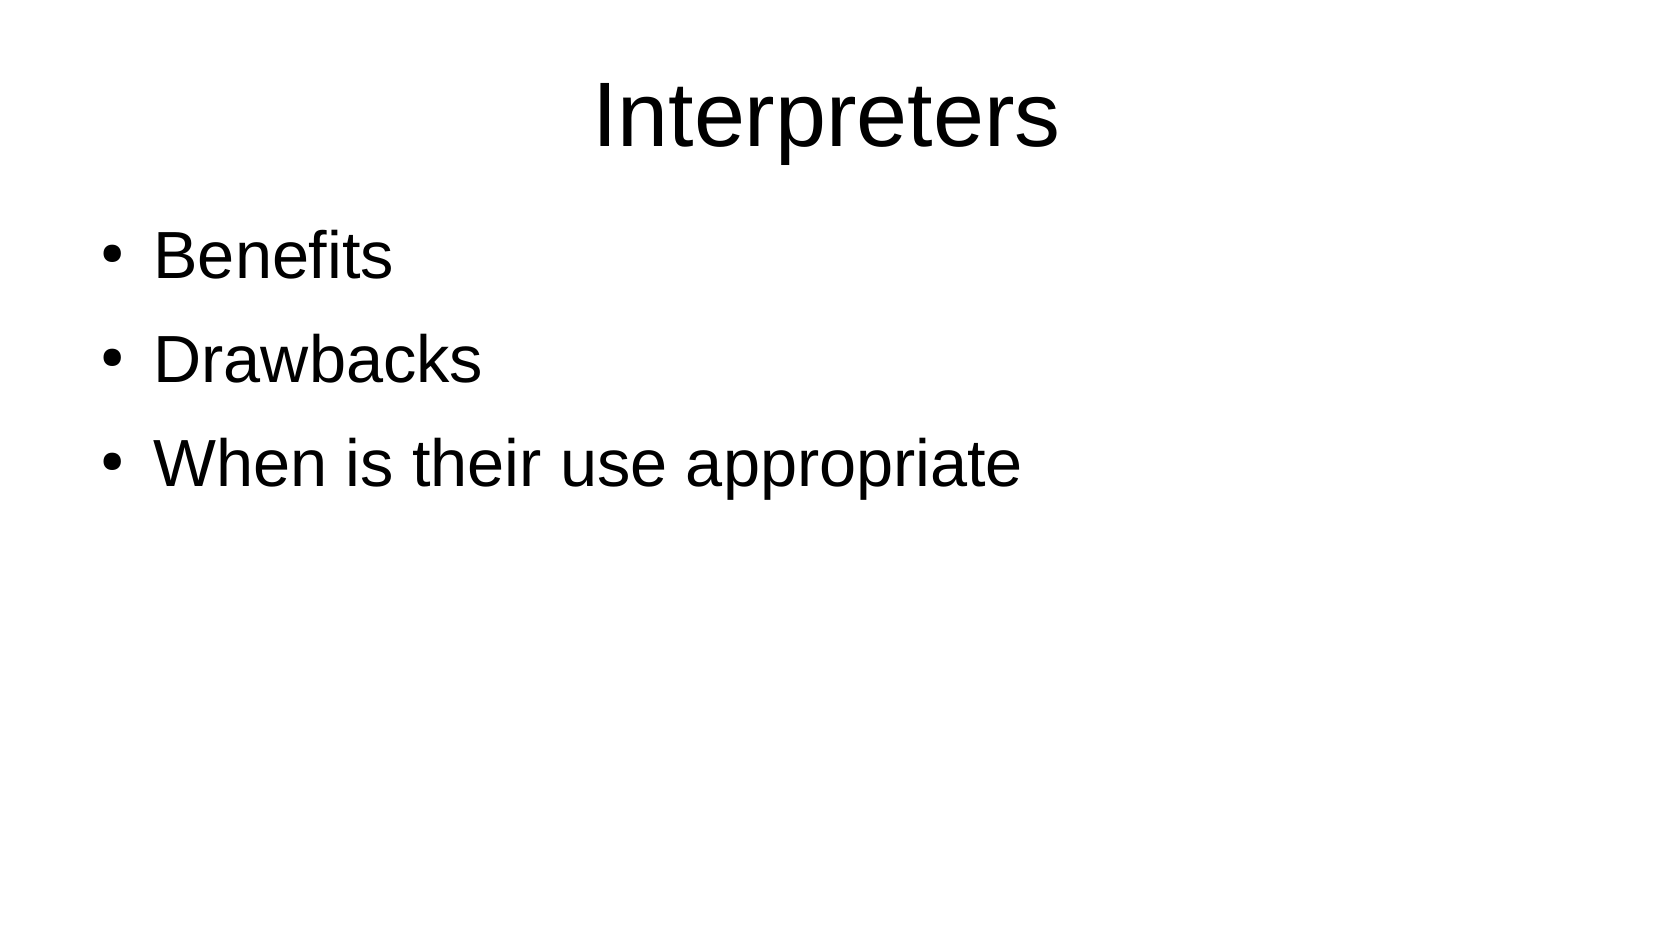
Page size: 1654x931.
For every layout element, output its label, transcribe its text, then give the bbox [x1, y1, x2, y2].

list Benefits Drawbacks When is their use appropriate [82, 217, 1571, 758]
title Interpreters [82, 37, 1571, 193]
text_box [815, 441, 856, 498]
